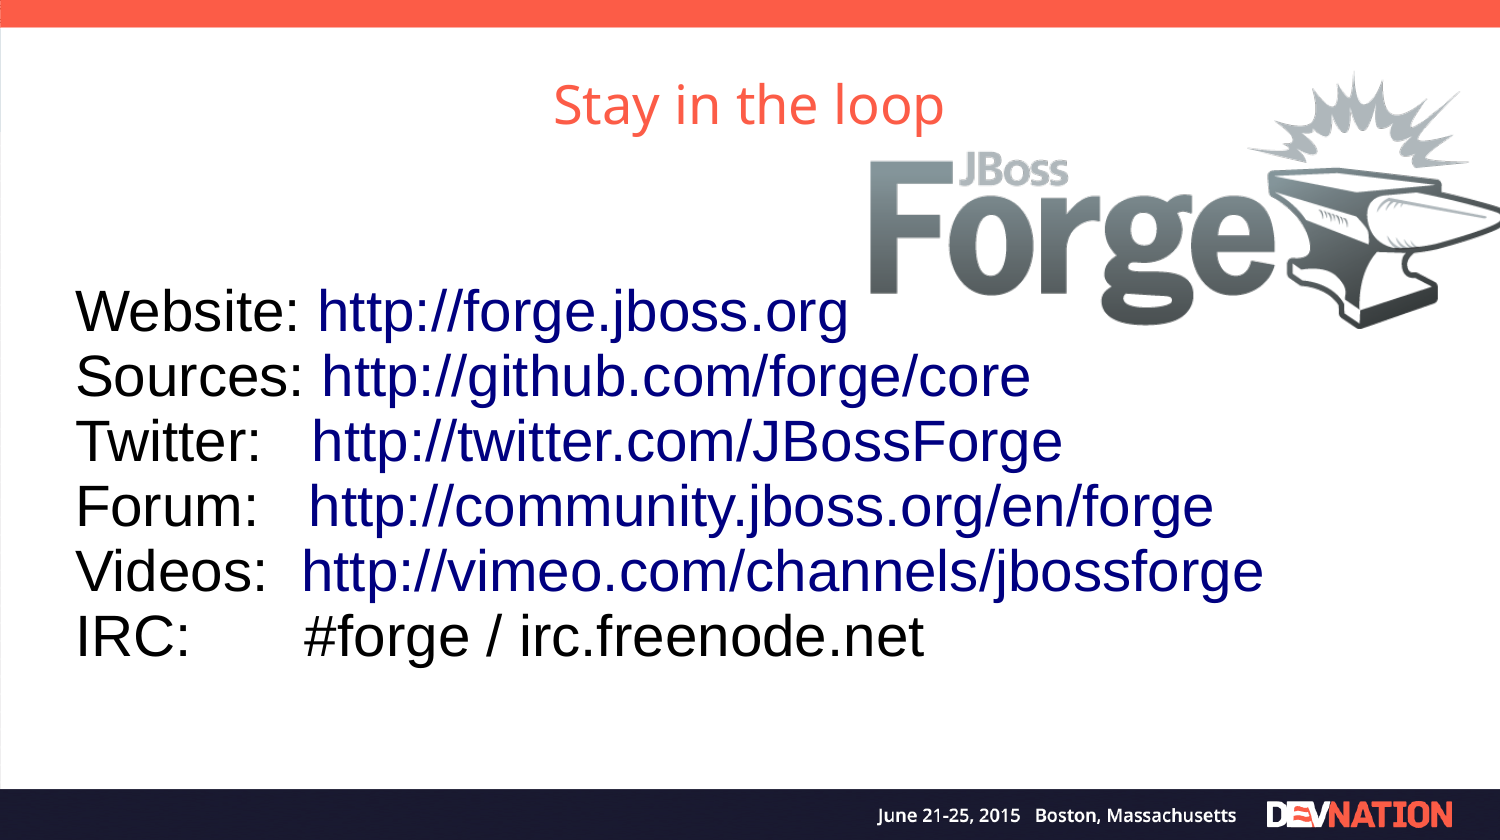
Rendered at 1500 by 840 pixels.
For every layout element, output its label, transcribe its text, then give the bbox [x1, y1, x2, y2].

picture [0, 0, 1500, 840]
subtitle Website: http://forge.jboss.org Sources: http://github.com/forge/core Twitter: http://twitter.com/JBossForge Forum: http://community.jboss.org/en/forge Videos: http://vimeo.com/channels/jbossforge IRC: #forge / irc.freenode.net [74, 196, 1425, 751]
title Stay in the loop [74, 33, 1425, 174]
